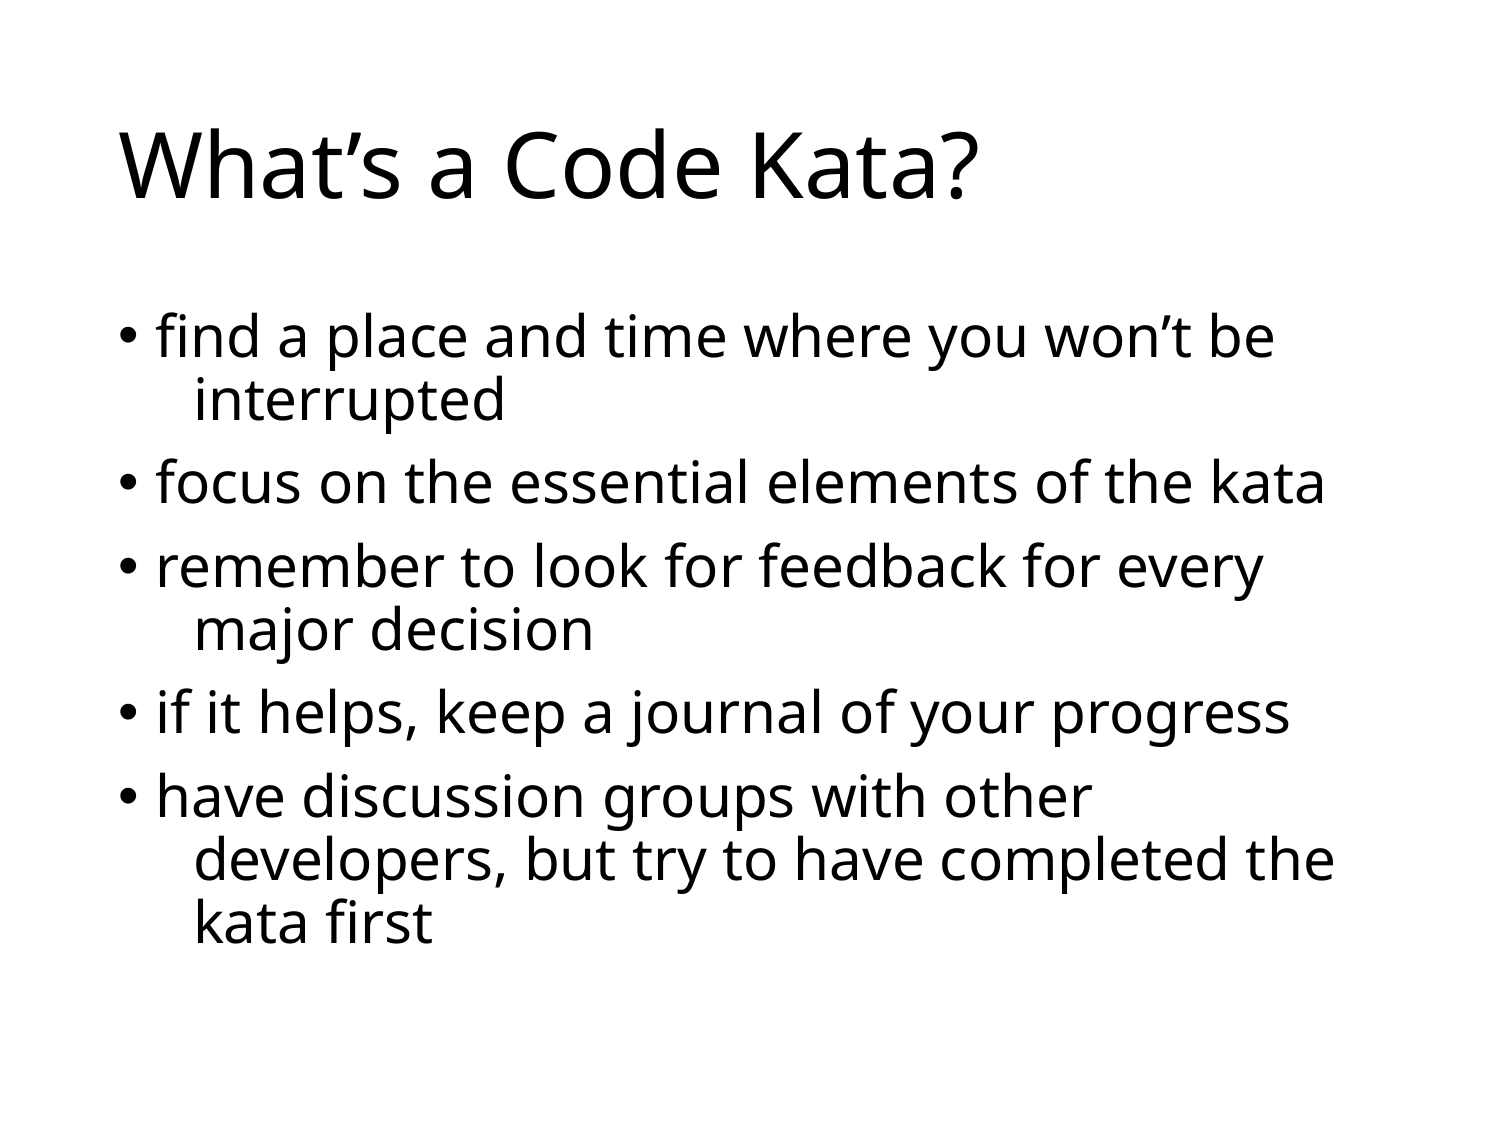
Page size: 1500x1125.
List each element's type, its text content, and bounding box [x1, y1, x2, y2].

title What’s a Code Kata? [103, 59, 1397, 278]
list find a place and time where you won’t be interrupted focus on the essential elements of the kata remember to look for feedback for every major decision if it helps, keep a journal of your progress have discussion groups with other developers, but try to have completed the kata first [103, 299, 1397, 1014]
